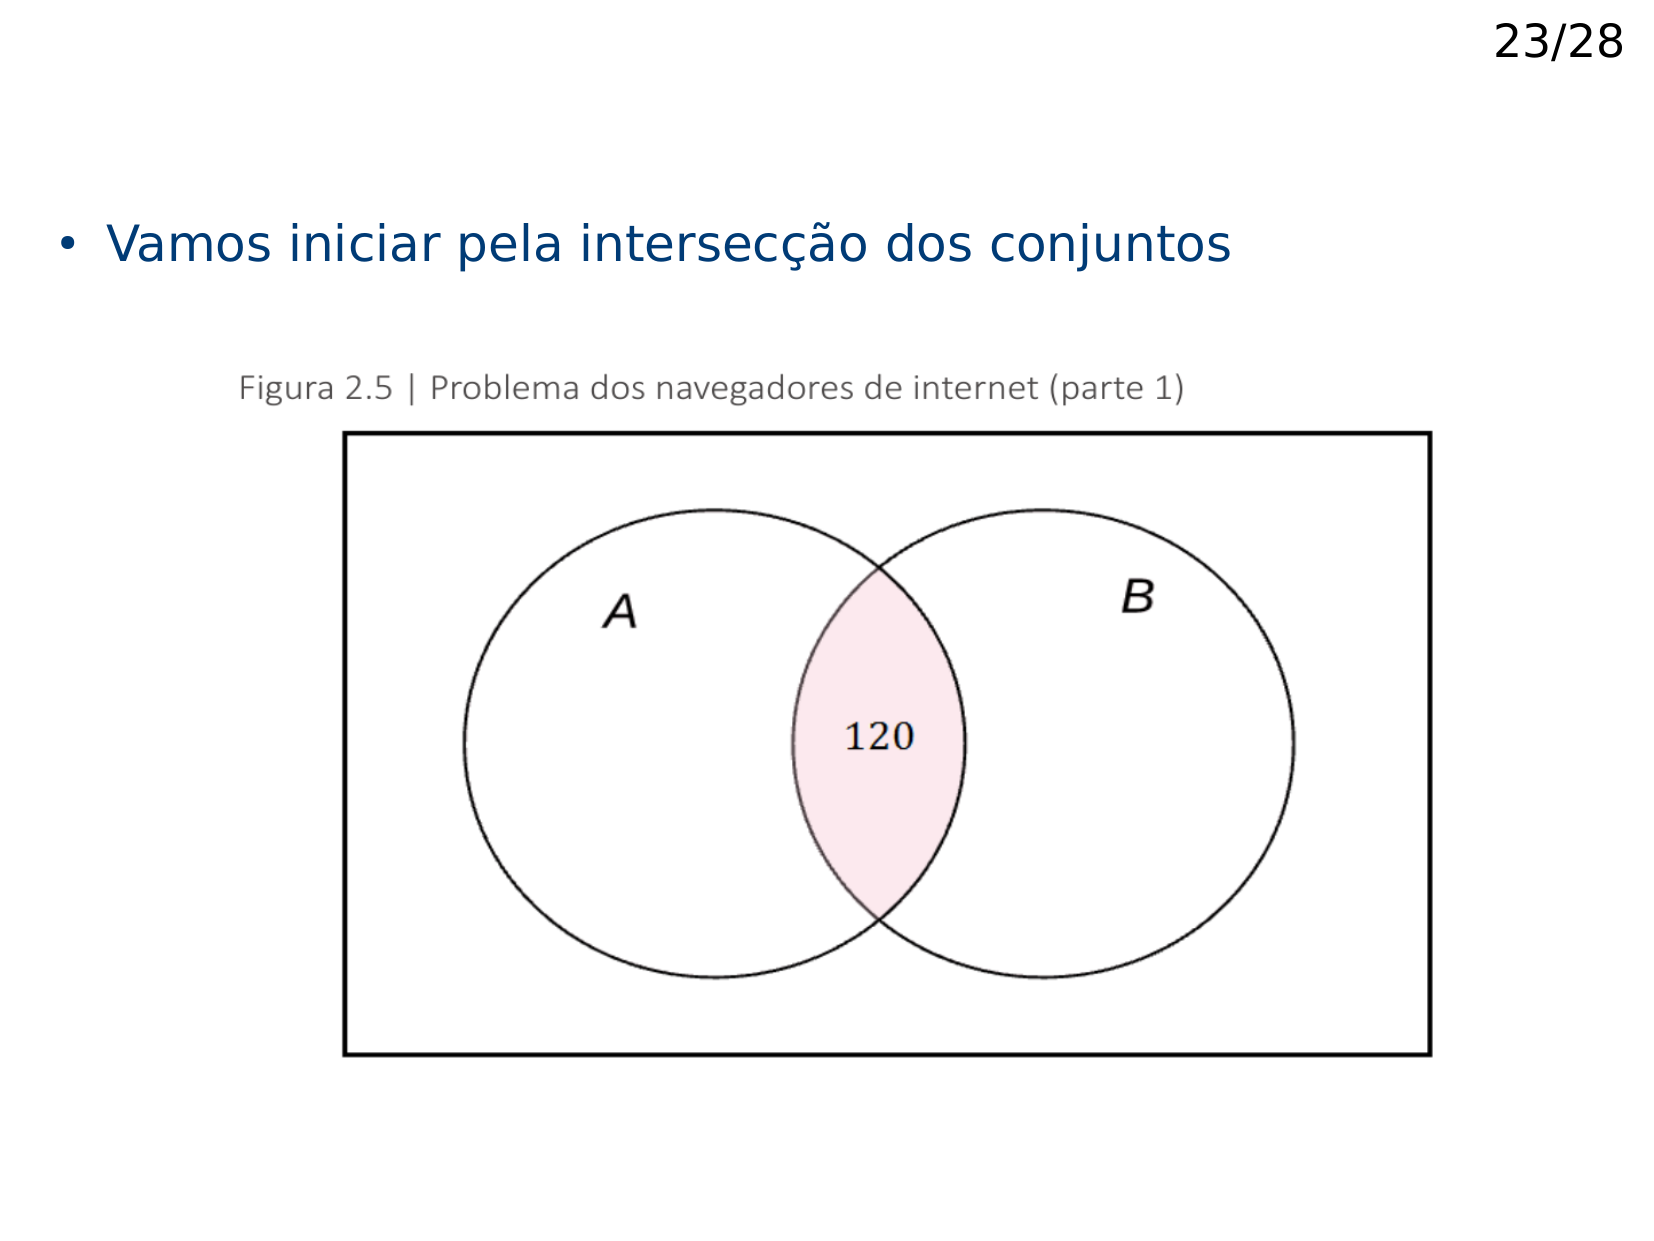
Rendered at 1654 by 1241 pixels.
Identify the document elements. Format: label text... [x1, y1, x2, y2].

picture [236, 369, 1441, 1063]
list Vamos iniciar pela intersecção dos conjuntos [59, 206, 1625, 1211]
